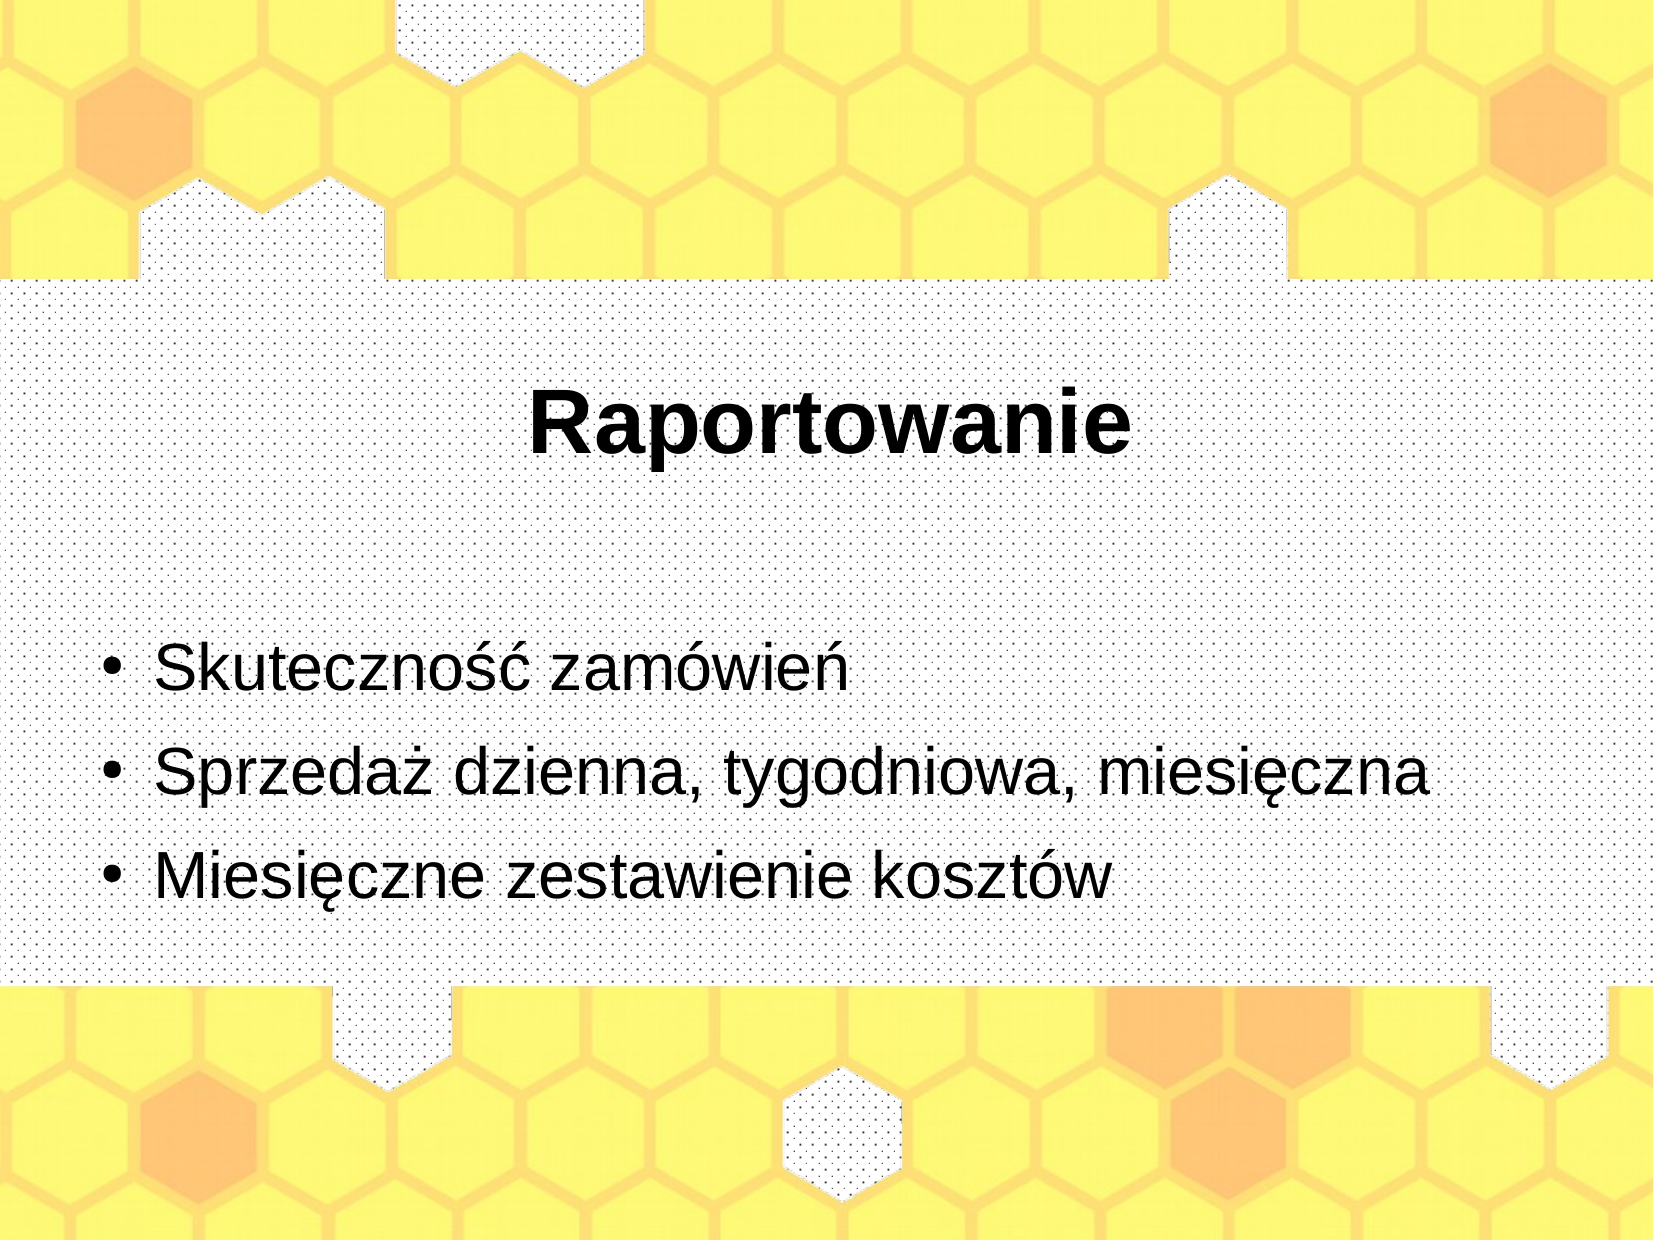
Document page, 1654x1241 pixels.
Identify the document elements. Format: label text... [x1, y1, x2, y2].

list Skuteczność zamówień Sprzedaż dzienna, tygodniowa, miesięczna Miesięczne zestawienie kosztów [82, 630, 1571, 961]
title Raportowanie [86, 288, 1576, 556]
picture [0, 0, 1654, 1241]
